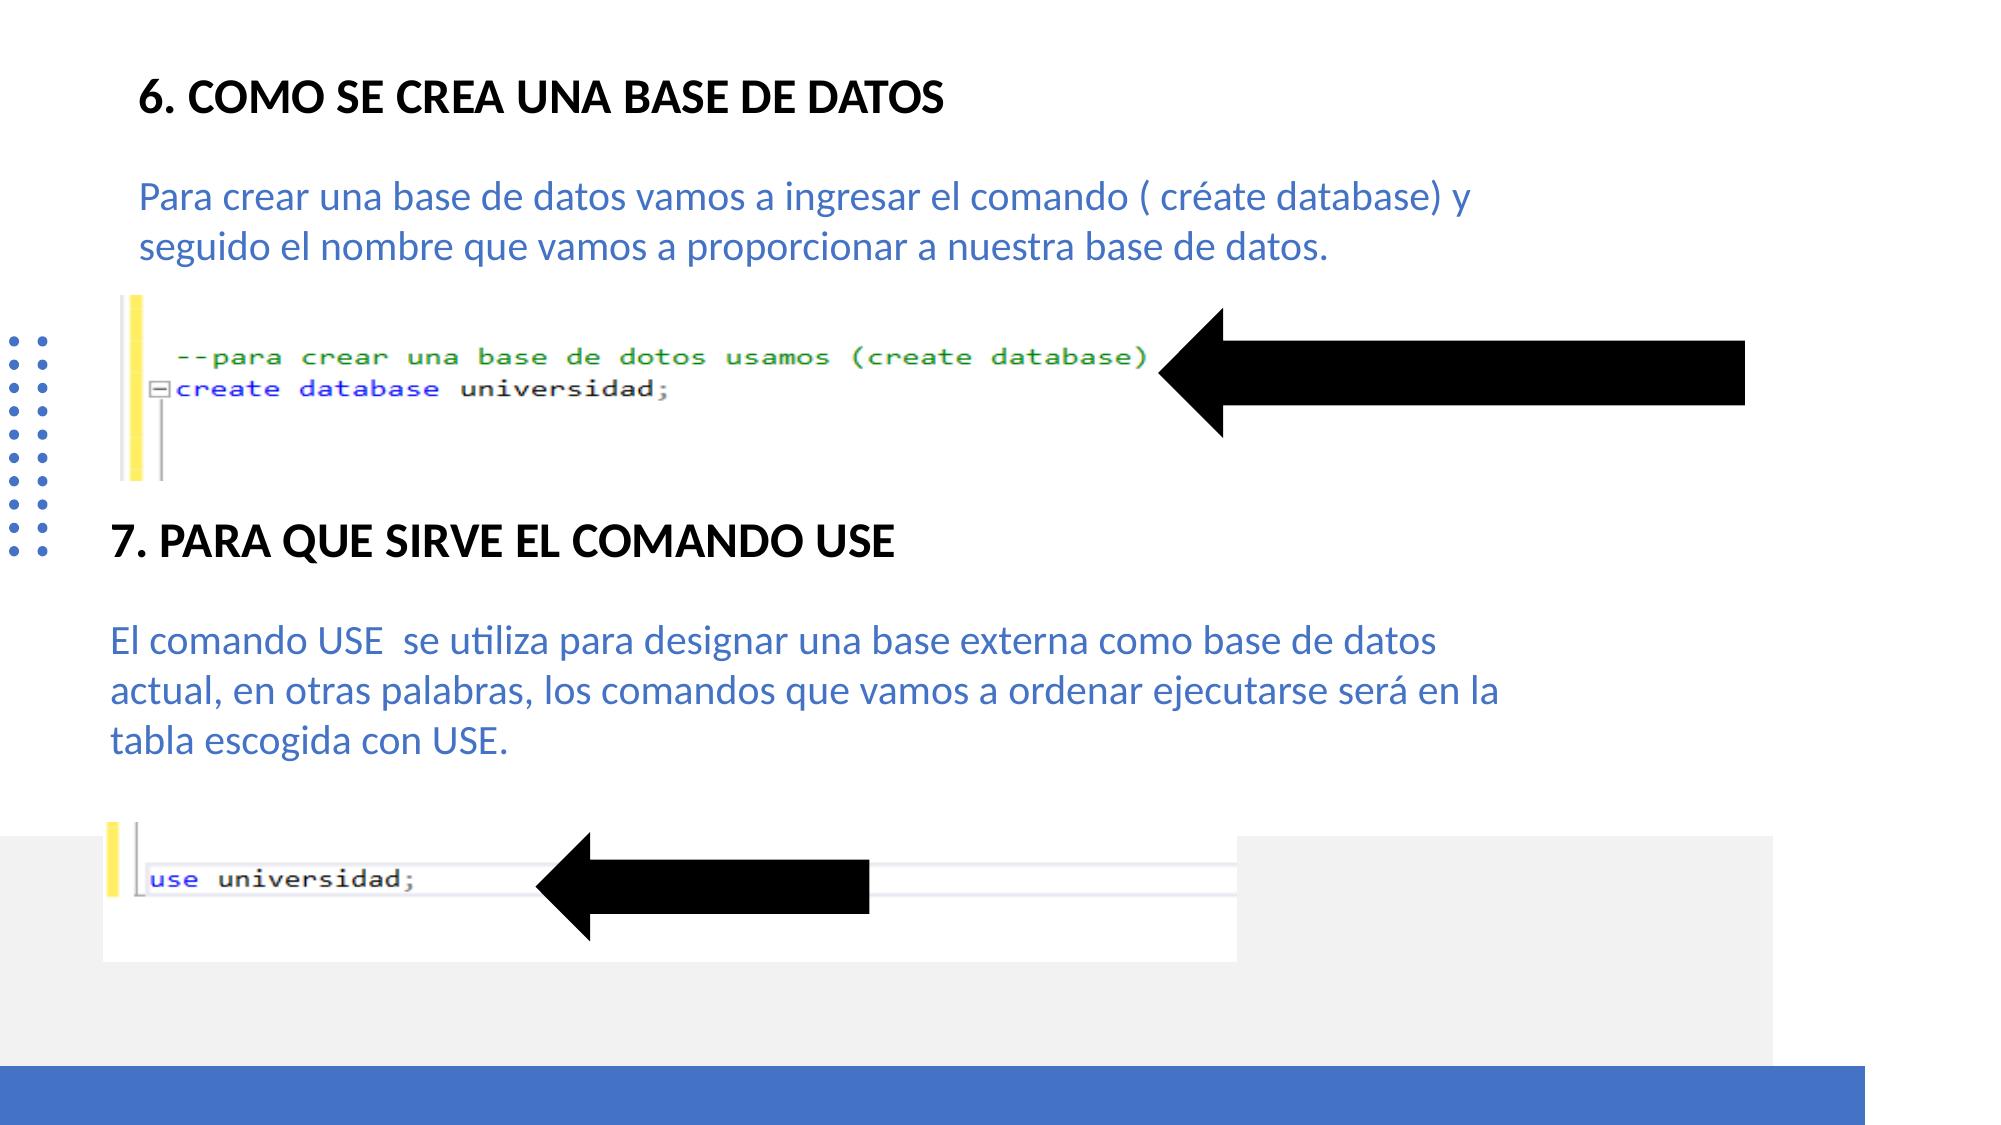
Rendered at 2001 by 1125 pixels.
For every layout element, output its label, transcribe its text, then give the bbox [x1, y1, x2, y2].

text_box 7. PARA QUE SIRVE EL COMANDO USE El comando USE se utiliza para designar una base externa como base de datos actual, en otras palabras, los comandos que vamos a ordenar ejecutarse será en la tabla escogida con USE. [95, 500, 1525, 773]
picture [120, 295, 1331, 481]
text_box [0, 0, 2000, 1125]
picture [103, 822, 1237, 962]
text_box 6. COMO SE CREA UNA BASE DE DATOS Para crear una base de datos vamos a ingresar el comando ( créate database) y seguido el nombre que vamos a proporcionar a nuestra base de datos. [123, 56, 1496, 279]
